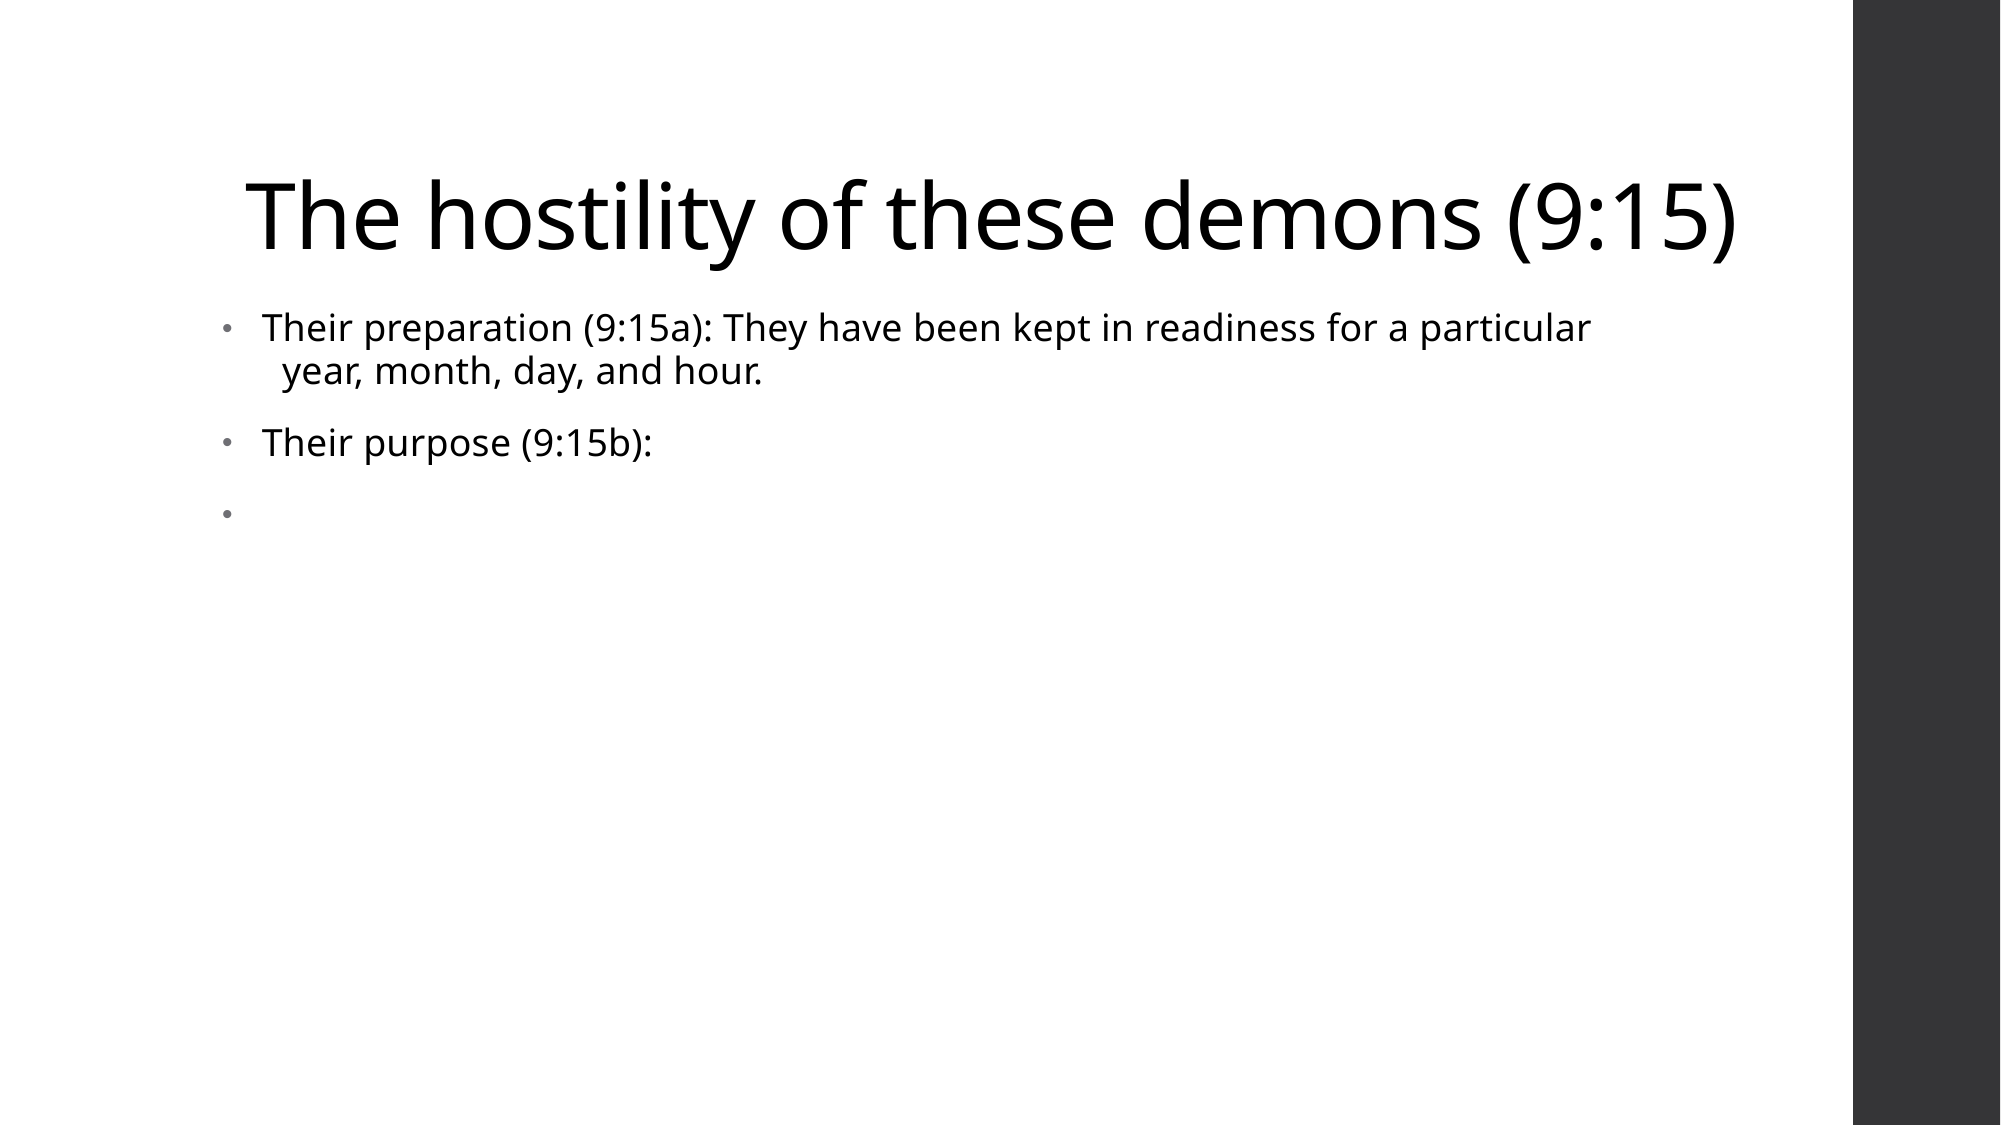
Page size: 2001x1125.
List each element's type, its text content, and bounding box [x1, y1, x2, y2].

list Their preparation (9:15a): They have been kept in readiness for a particular year, month, day, and hour. Their purpose (9:15b): [206, 299, 1617, 1014]
title The hostility of these demons (9:15) [206, 60, 1797, 278]
